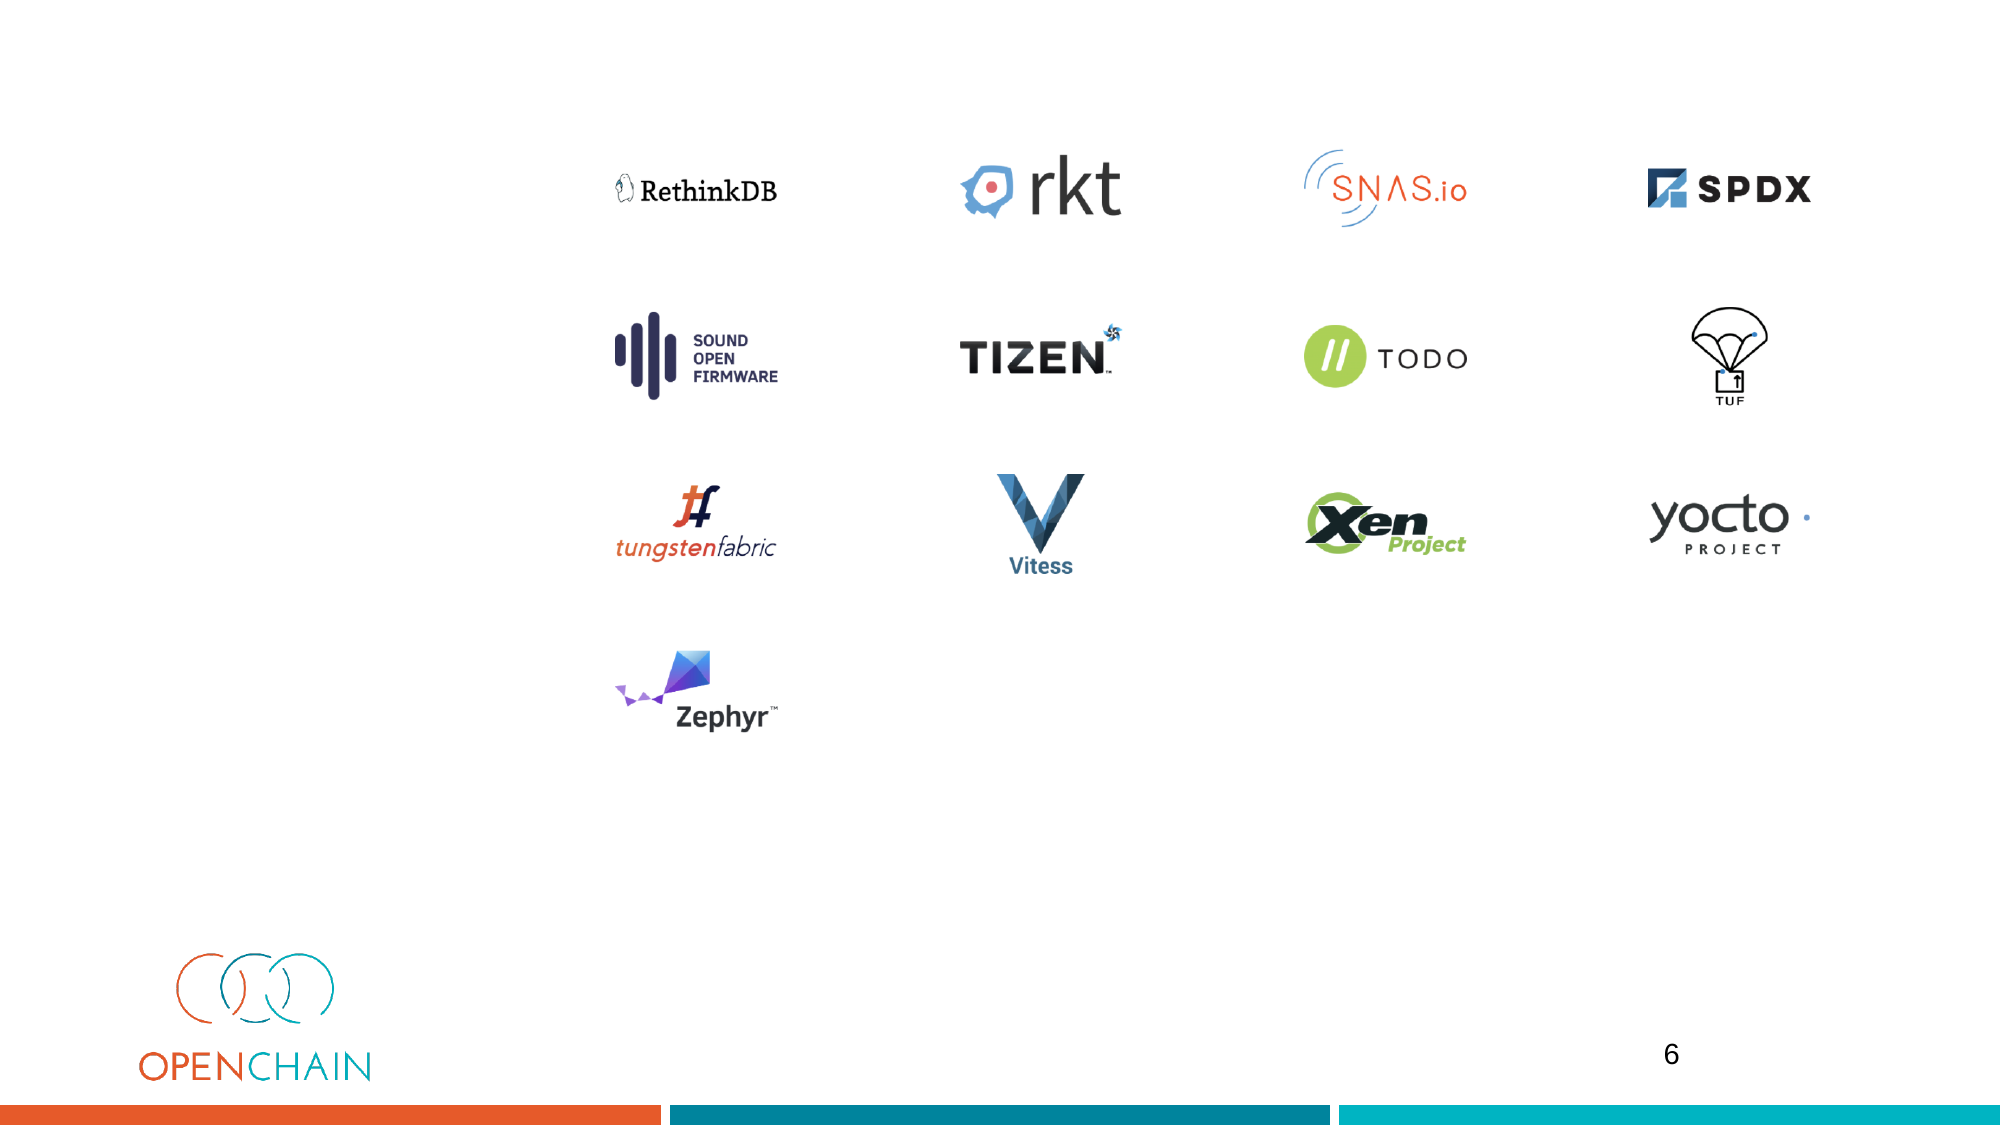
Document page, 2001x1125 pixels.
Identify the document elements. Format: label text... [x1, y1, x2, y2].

picture [534, 137, 1867, 769]
text_box 6 [1648, 1022, 1863, 1083]
